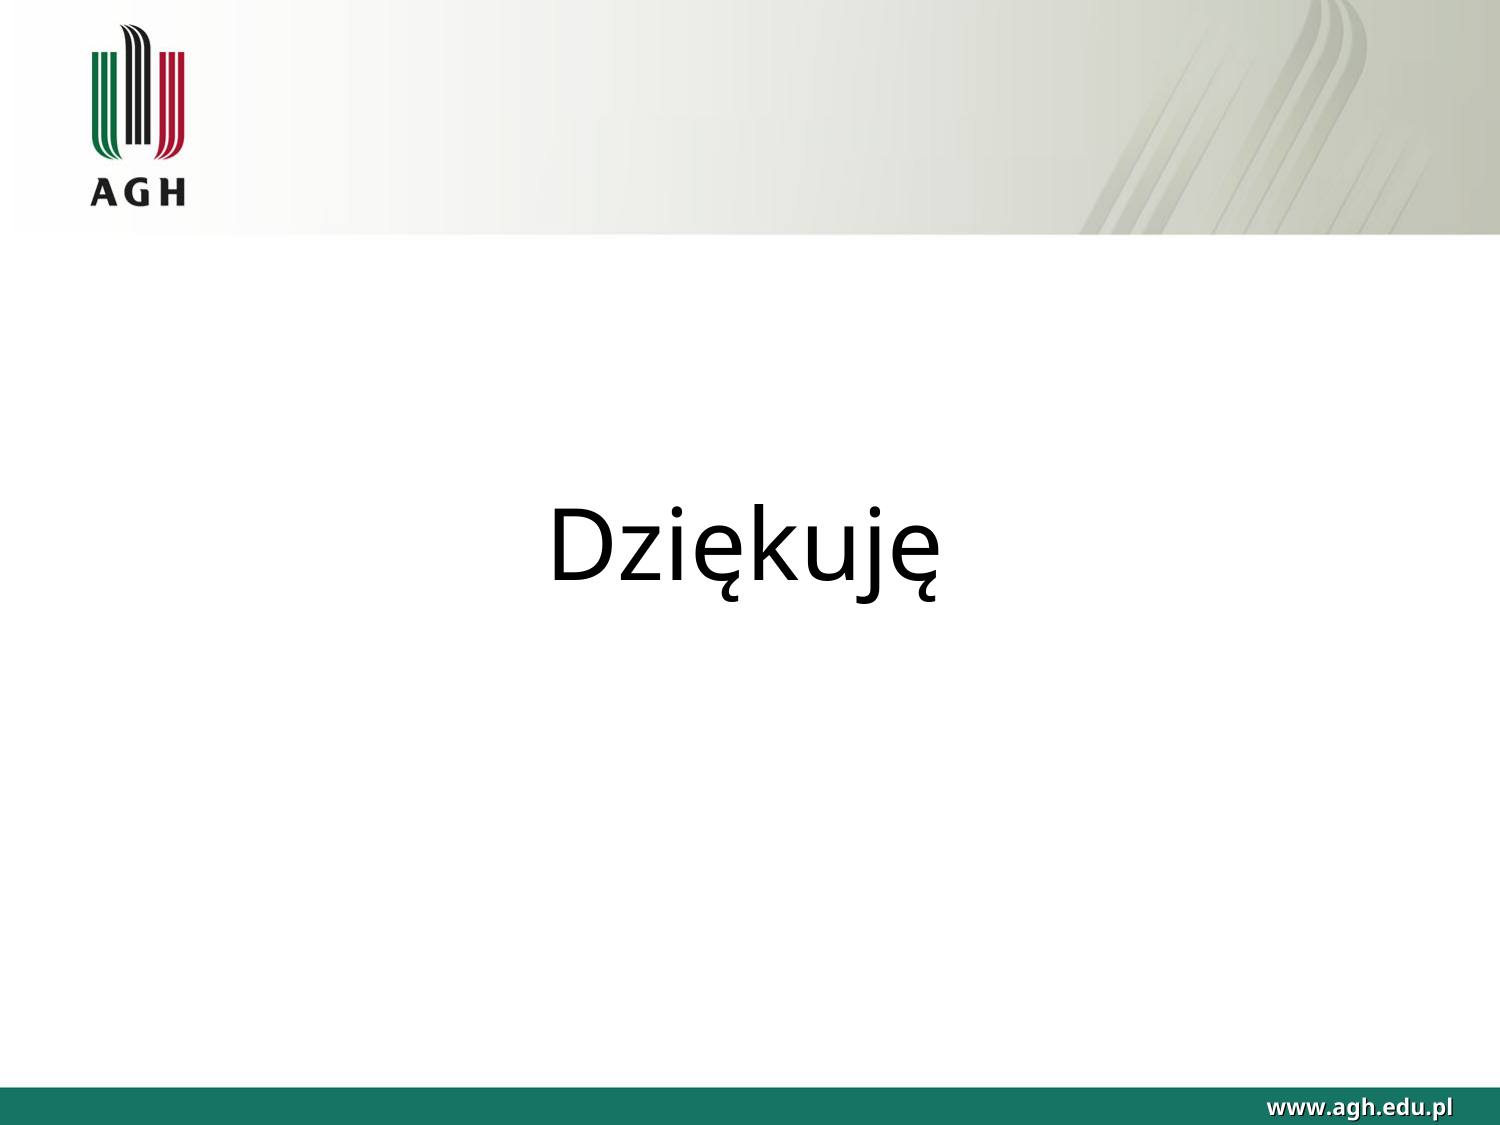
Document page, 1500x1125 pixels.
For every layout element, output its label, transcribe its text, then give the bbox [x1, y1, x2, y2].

subtitle Dziękuję [153, 77, 1337, 1004]
picture [0, 0, 1500, 1125]
text_box www.agh.edu.pl [1251, 1084, 1500, 1125]
